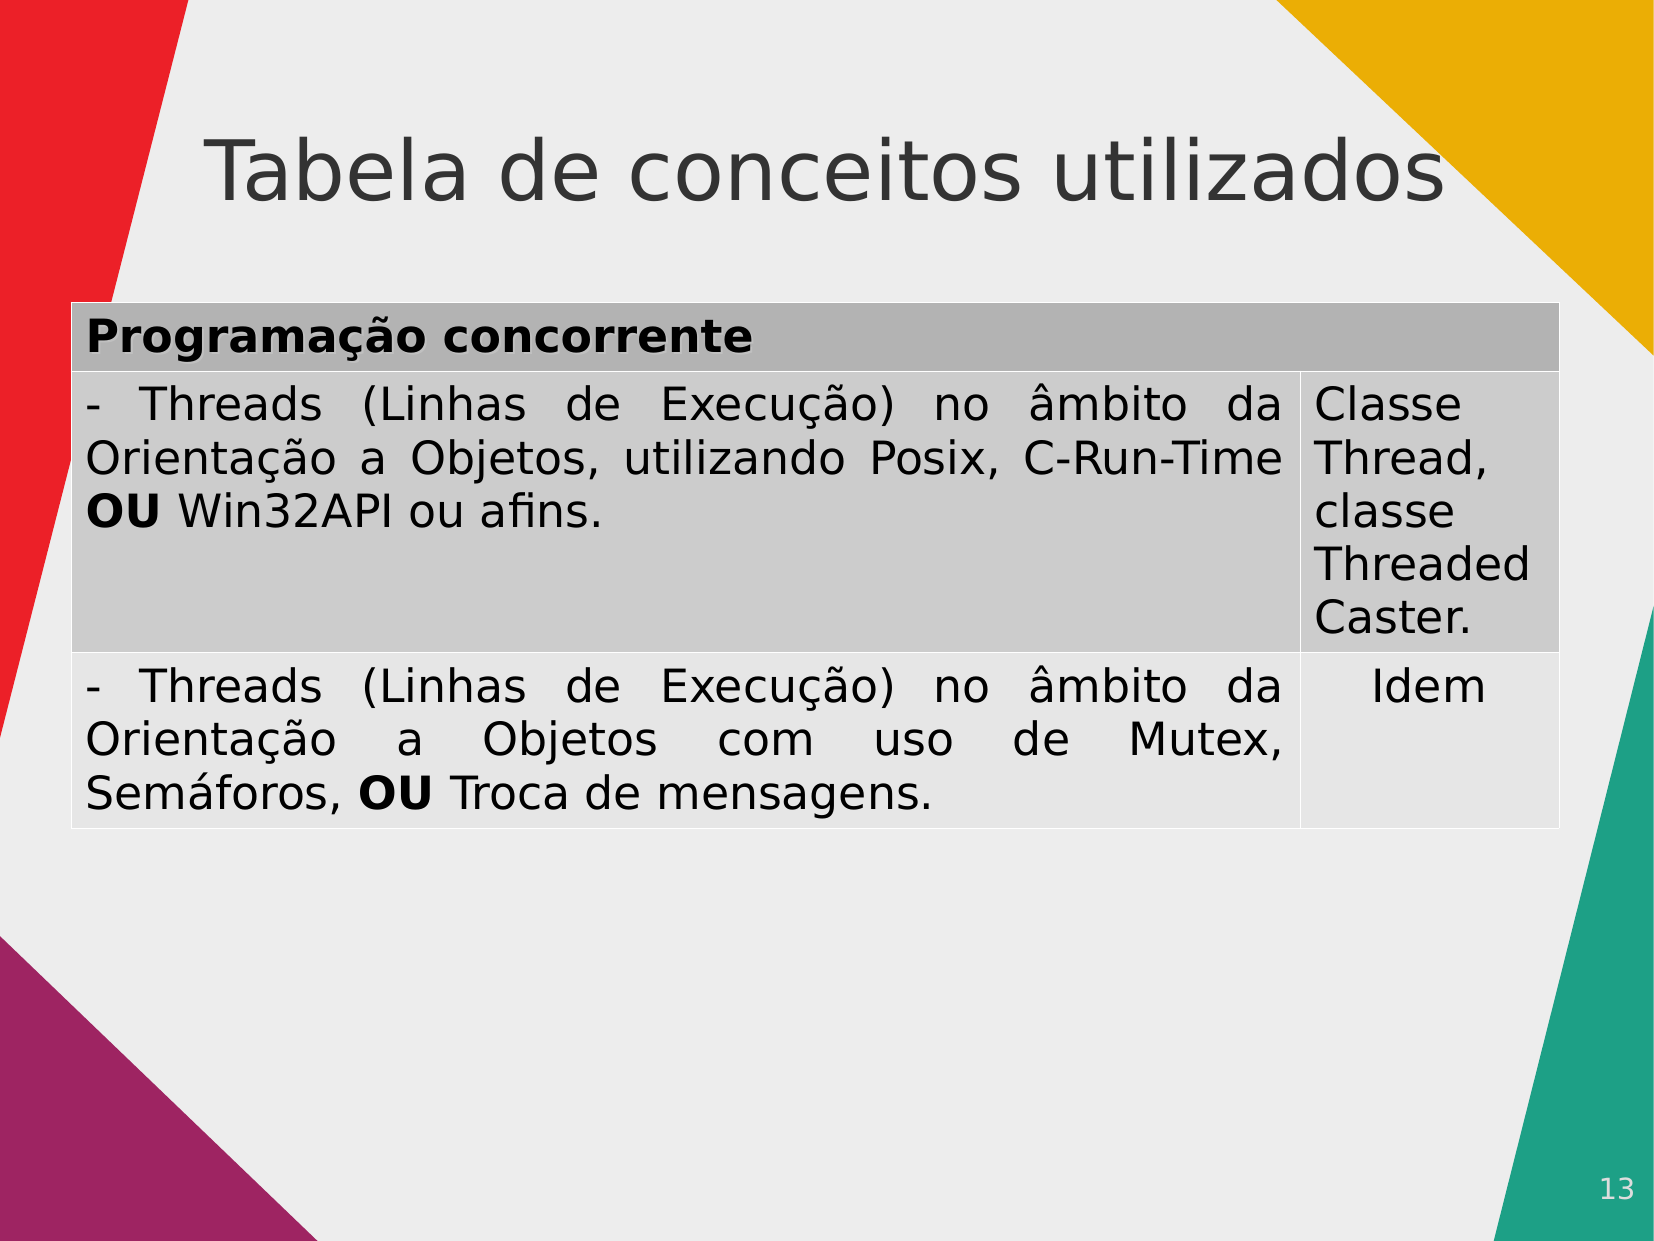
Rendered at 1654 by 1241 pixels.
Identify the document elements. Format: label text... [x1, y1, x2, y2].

table_header Programação concorrente [72, 303, 1559, 371]
title Tabela de conceitos utilizados [114, 73, 1539, 271]
table_cell Idem [1301, 653, 1559, 828]
table_cell Classe Thread, classe ThreadedCaster. [1301, 372, 1559, 652]
table_cell - Threads (Linhas de Execução) no âmbito da Orientação a Objetos, utilizando Posix, C-Run-Time OU Win32API ou afins. [72, 372, 1300, 652]
table_cell - Threads (Linhas de Execução) no âmbito da Orientação a Objetos com uso de Mutex, Semáforos, OU Troca de mensagens. [72, 653, 1300, 828]
